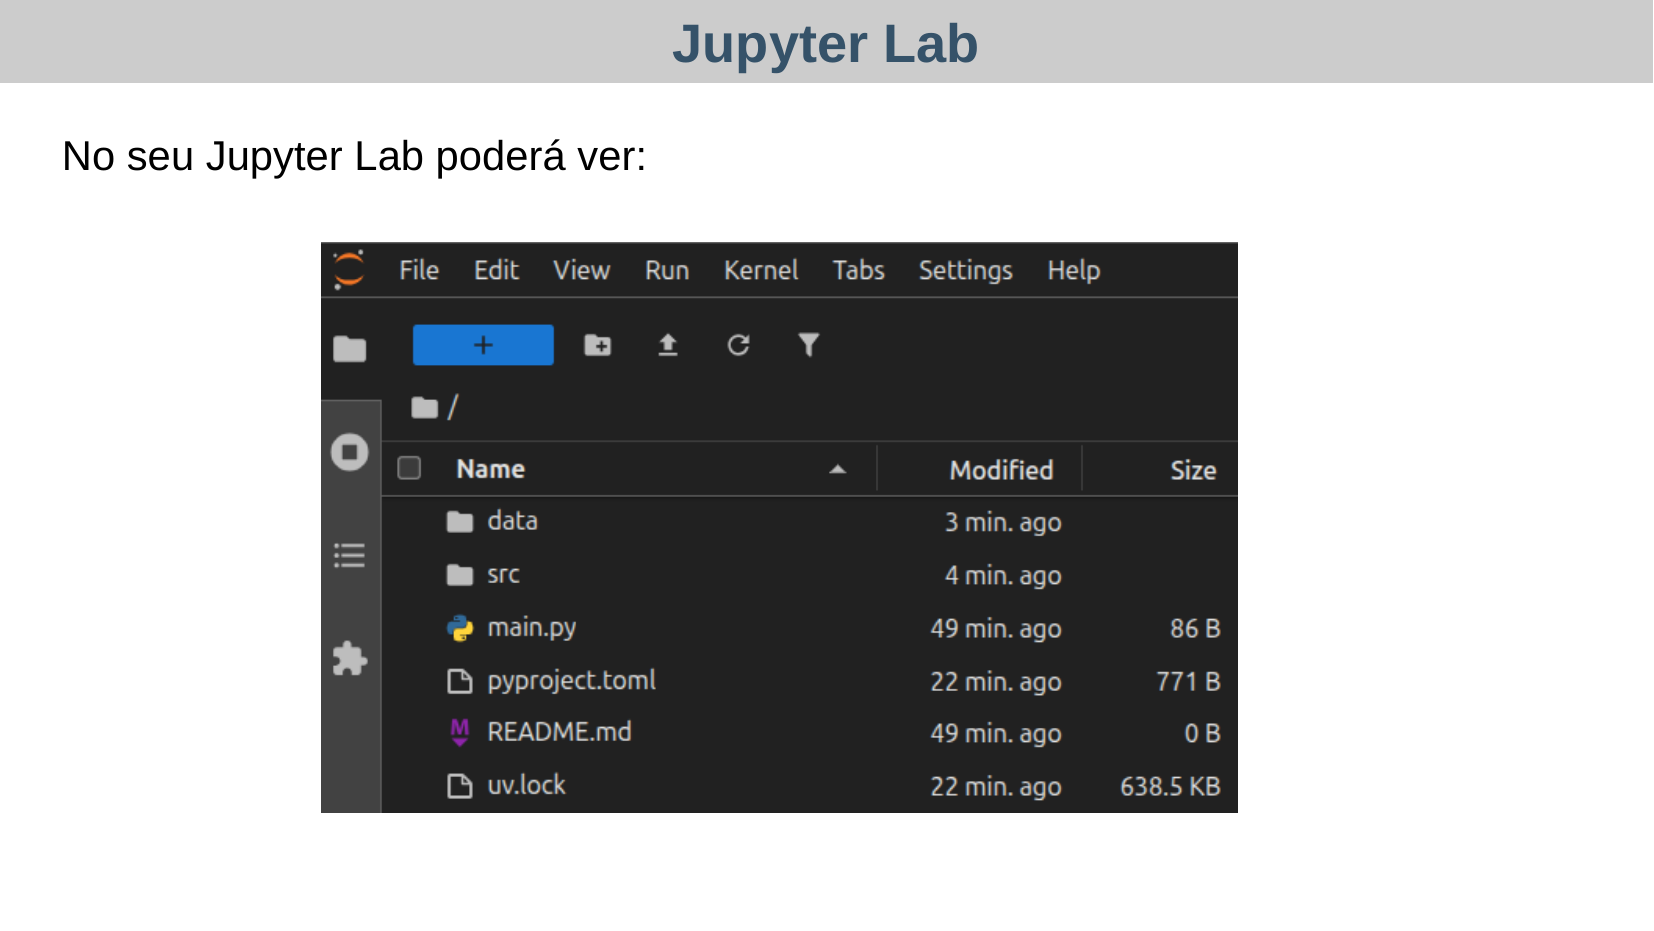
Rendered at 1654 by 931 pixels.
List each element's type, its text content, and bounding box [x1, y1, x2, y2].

text_box Jupyter Lab [0, 0, 1653, 83]
text_box No seu Jupyter Lab poderá ver: [47, 121, 1654, 204]
picture [321, 242, 1238, 813]
